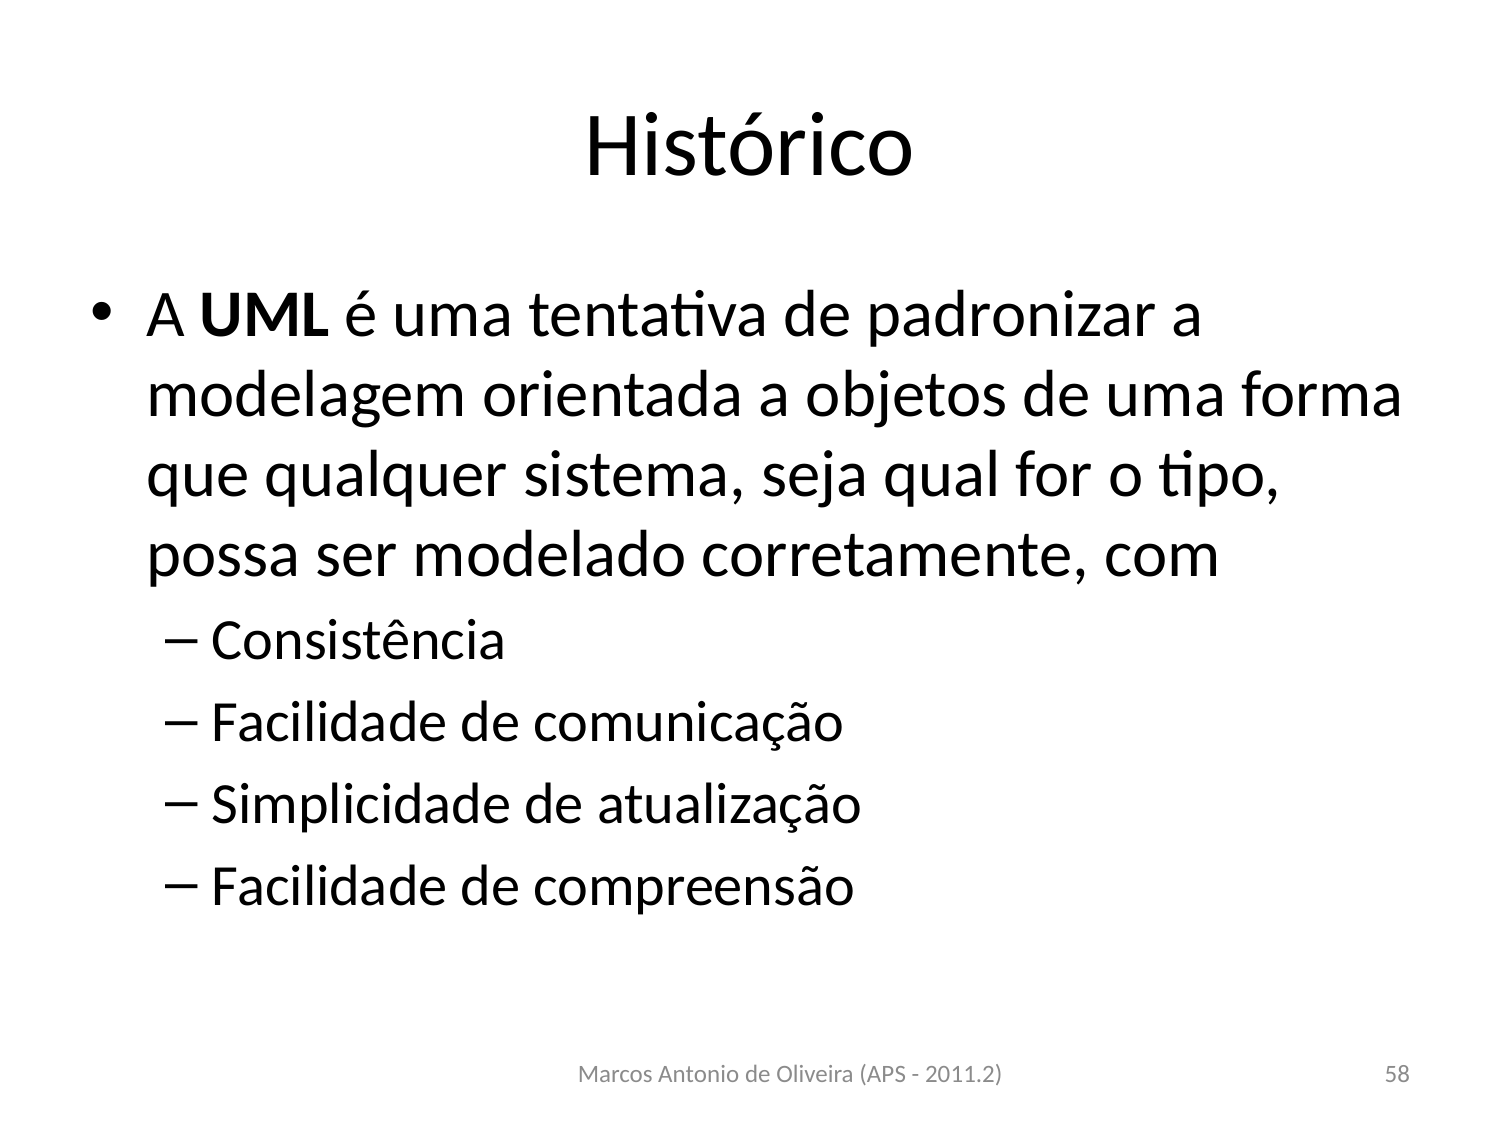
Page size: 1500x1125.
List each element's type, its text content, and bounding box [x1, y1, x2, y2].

slide_number <número> [1074, 1042, 1425, 1103]
title Histórico [75, 45, 1425, 233]
list A UML é uma tentativa de padronizar a modelagem orientada a objetos de uma forma que qualquer sistema, seja qual for o tipo, possa ser modelado corretamente, com Consistência Facilidade de comunicação Simplicidade de atualização Facilidade de compreensão [75, 262, 1425, 1005]
footer Marcos Antonio de Oliveira (APS - 2011.2) [512, 1042, 1069, 1103]
